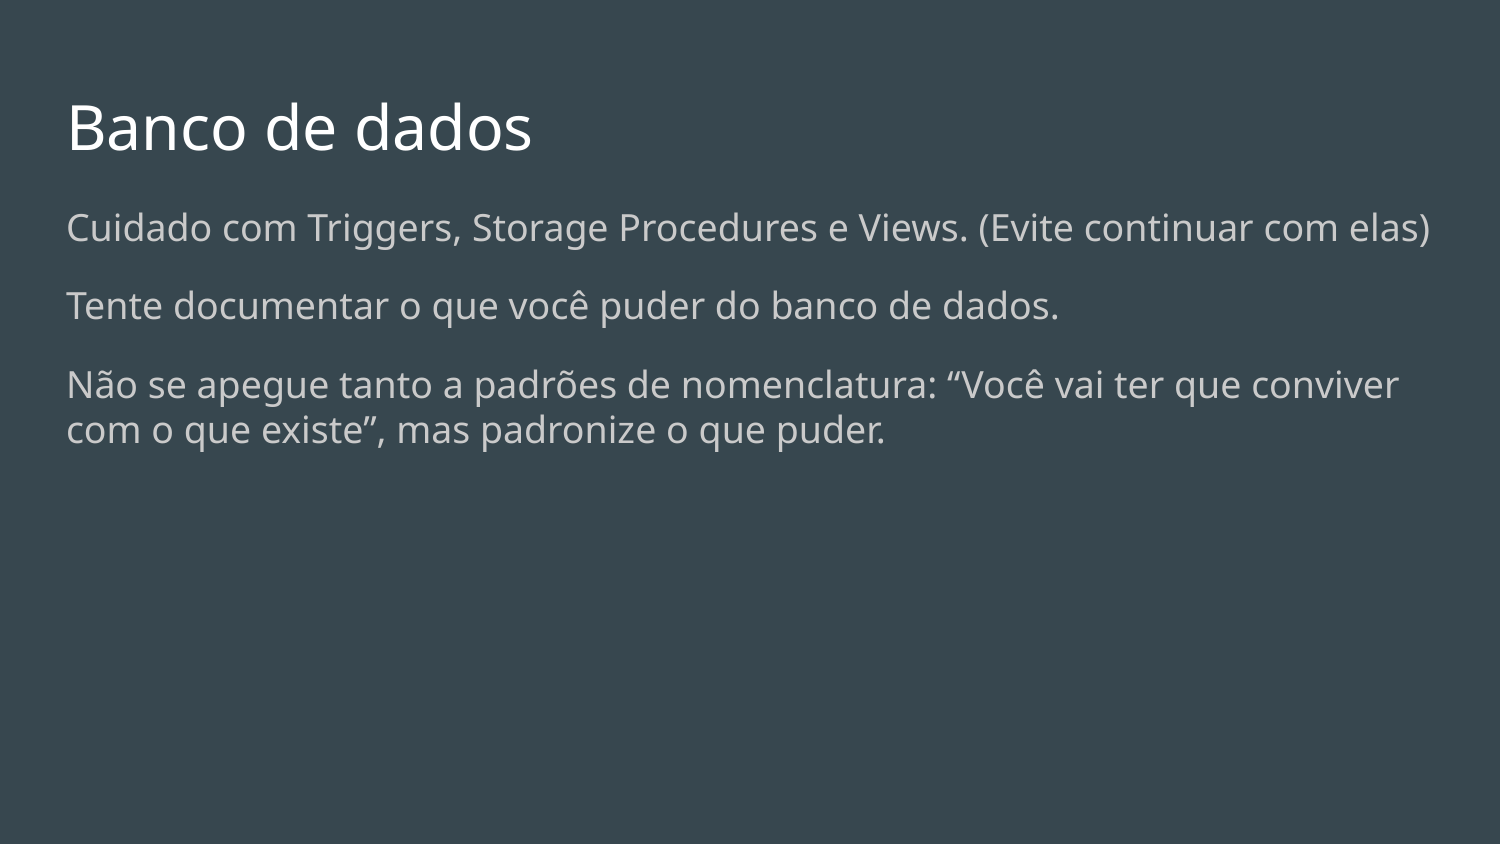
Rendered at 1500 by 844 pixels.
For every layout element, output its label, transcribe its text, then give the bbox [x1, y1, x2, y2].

title Banco de dados [51, 72, 1449, 167]
list Cuidado com Triggers, Storage Procedures e Views. (Evite continuar com elas) Tente documentar o que você puder do banco de dados. Não se apegue tanto a padrões de nomenclatura: “Você vai ter que conviver com o que existe”, mas padronize o que puder. [51, 189, 1449, 750]
